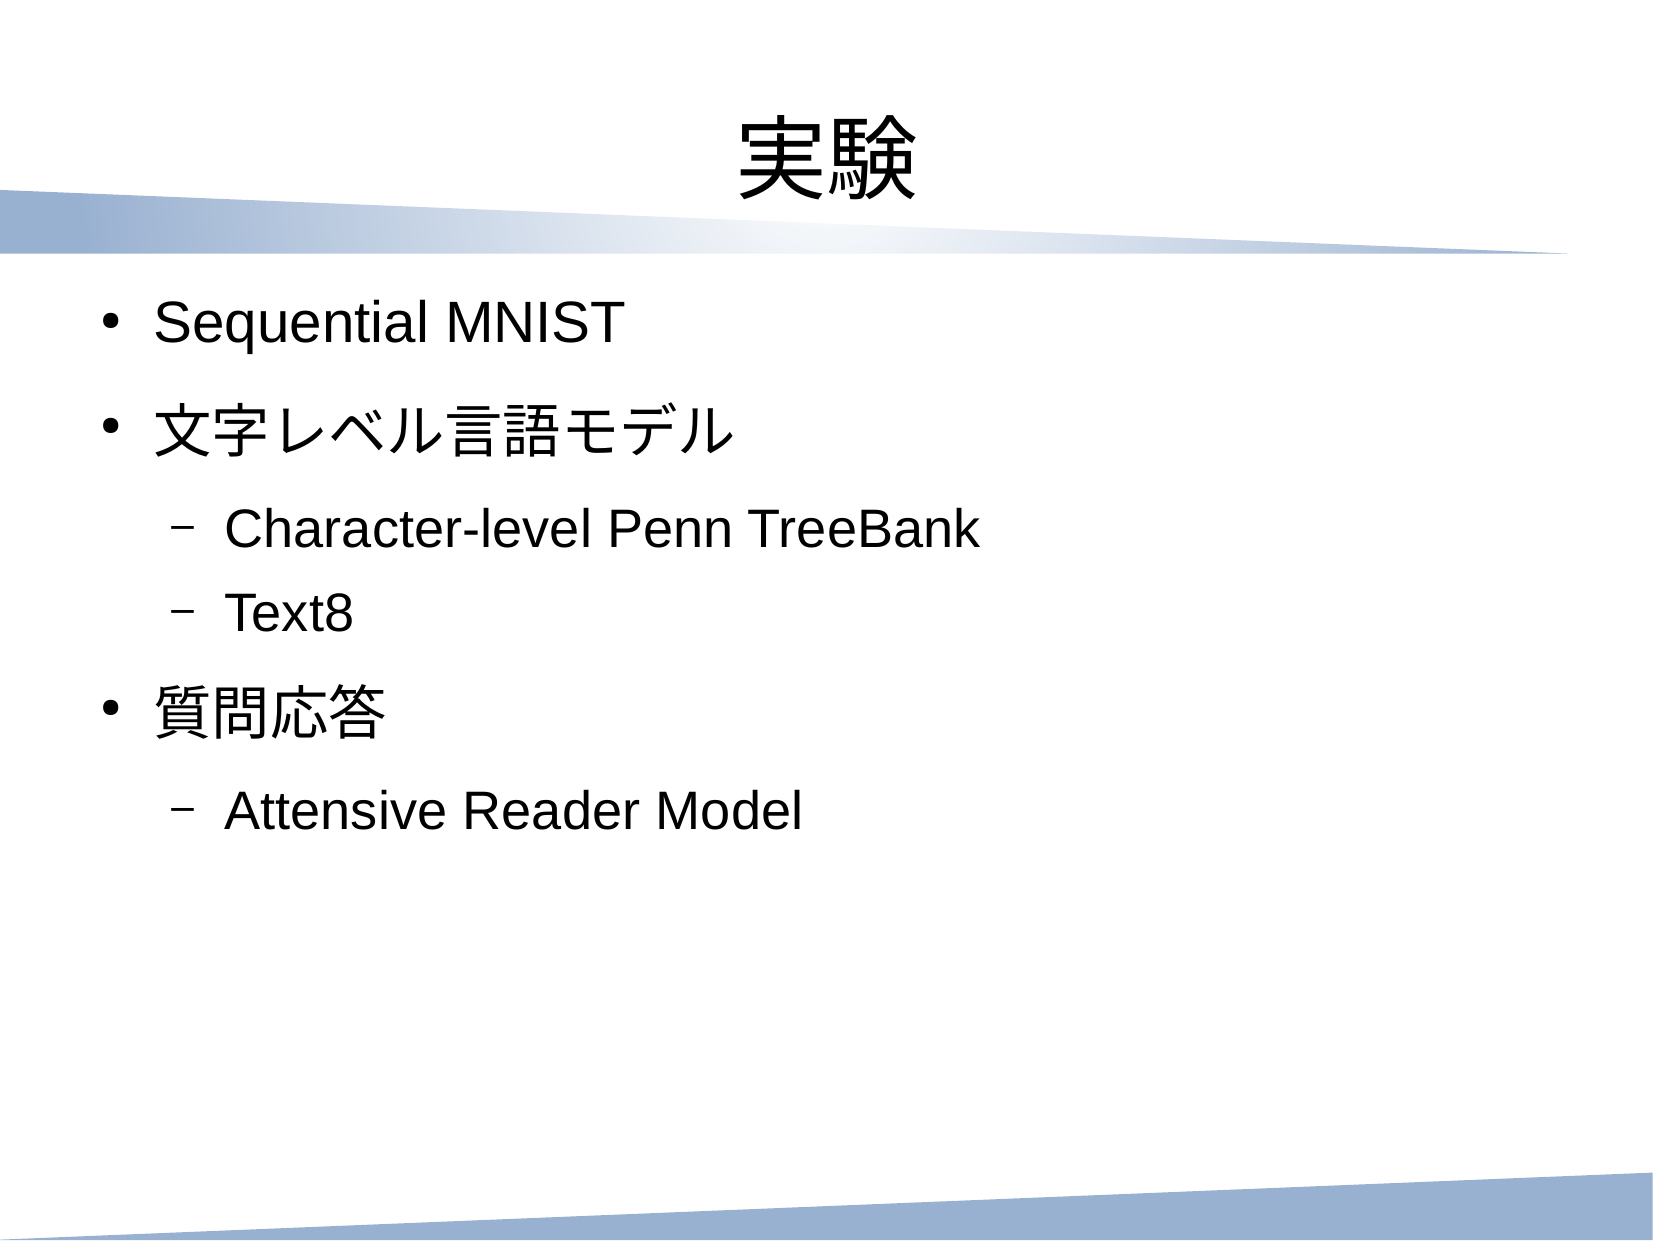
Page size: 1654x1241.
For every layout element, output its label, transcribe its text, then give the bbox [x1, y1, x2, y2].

list Sequential MNIST 文字レベル言語モデル Character-level Penn TreeBank Text8 質問応答 Attensive Reader Model [82, 290, 1571, 1010]
title 実験 [82, 49, 1571, 257]
